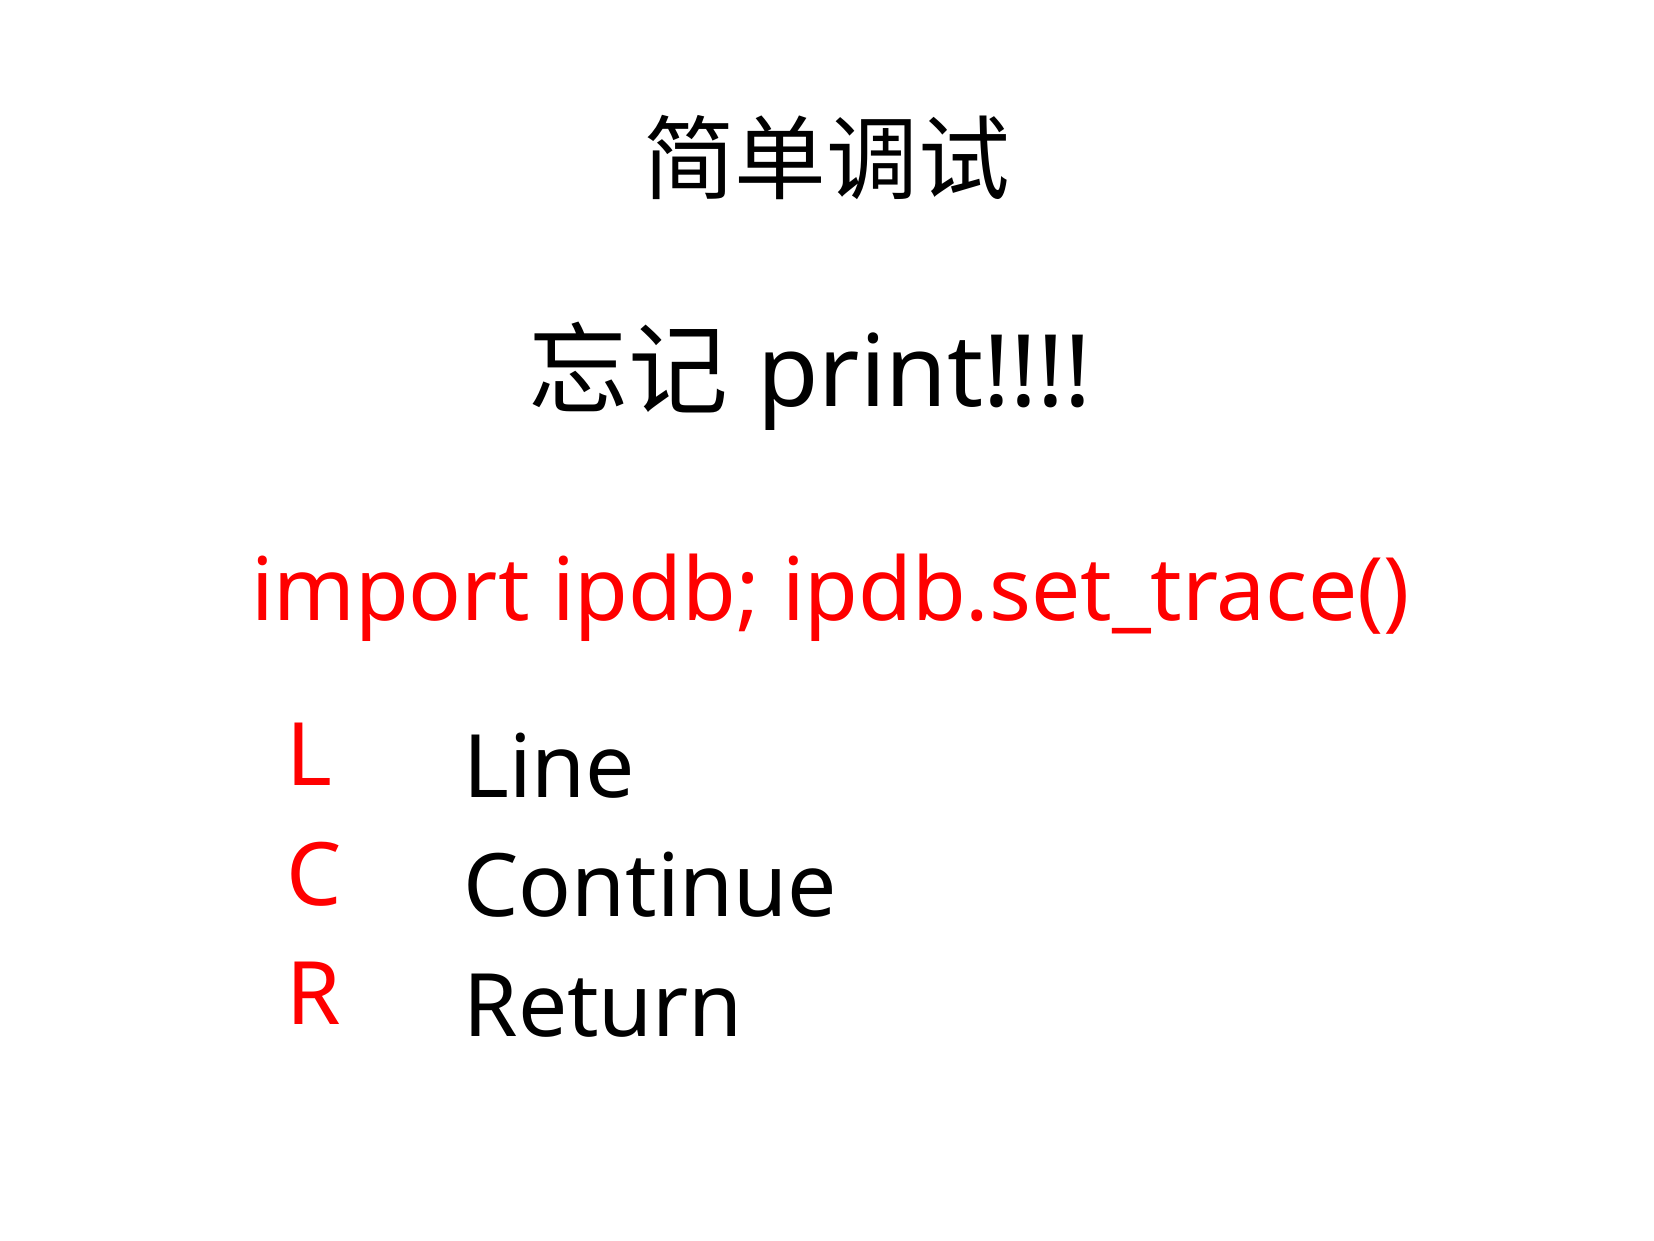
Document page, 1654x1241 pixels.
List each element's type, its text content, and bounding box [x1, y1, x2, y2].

list 忘记print!!!! [82, 290, 1538, 1010]
text_box L C R [271, 685, 1359, 1052]
text_box Line Continue Return [448, 696, 1252, 1020]
title 简单调试 [82, 49, 1571, 257]
text_box import ipdb; ipdb.set_trace() [236, 519, 1441, 638]
